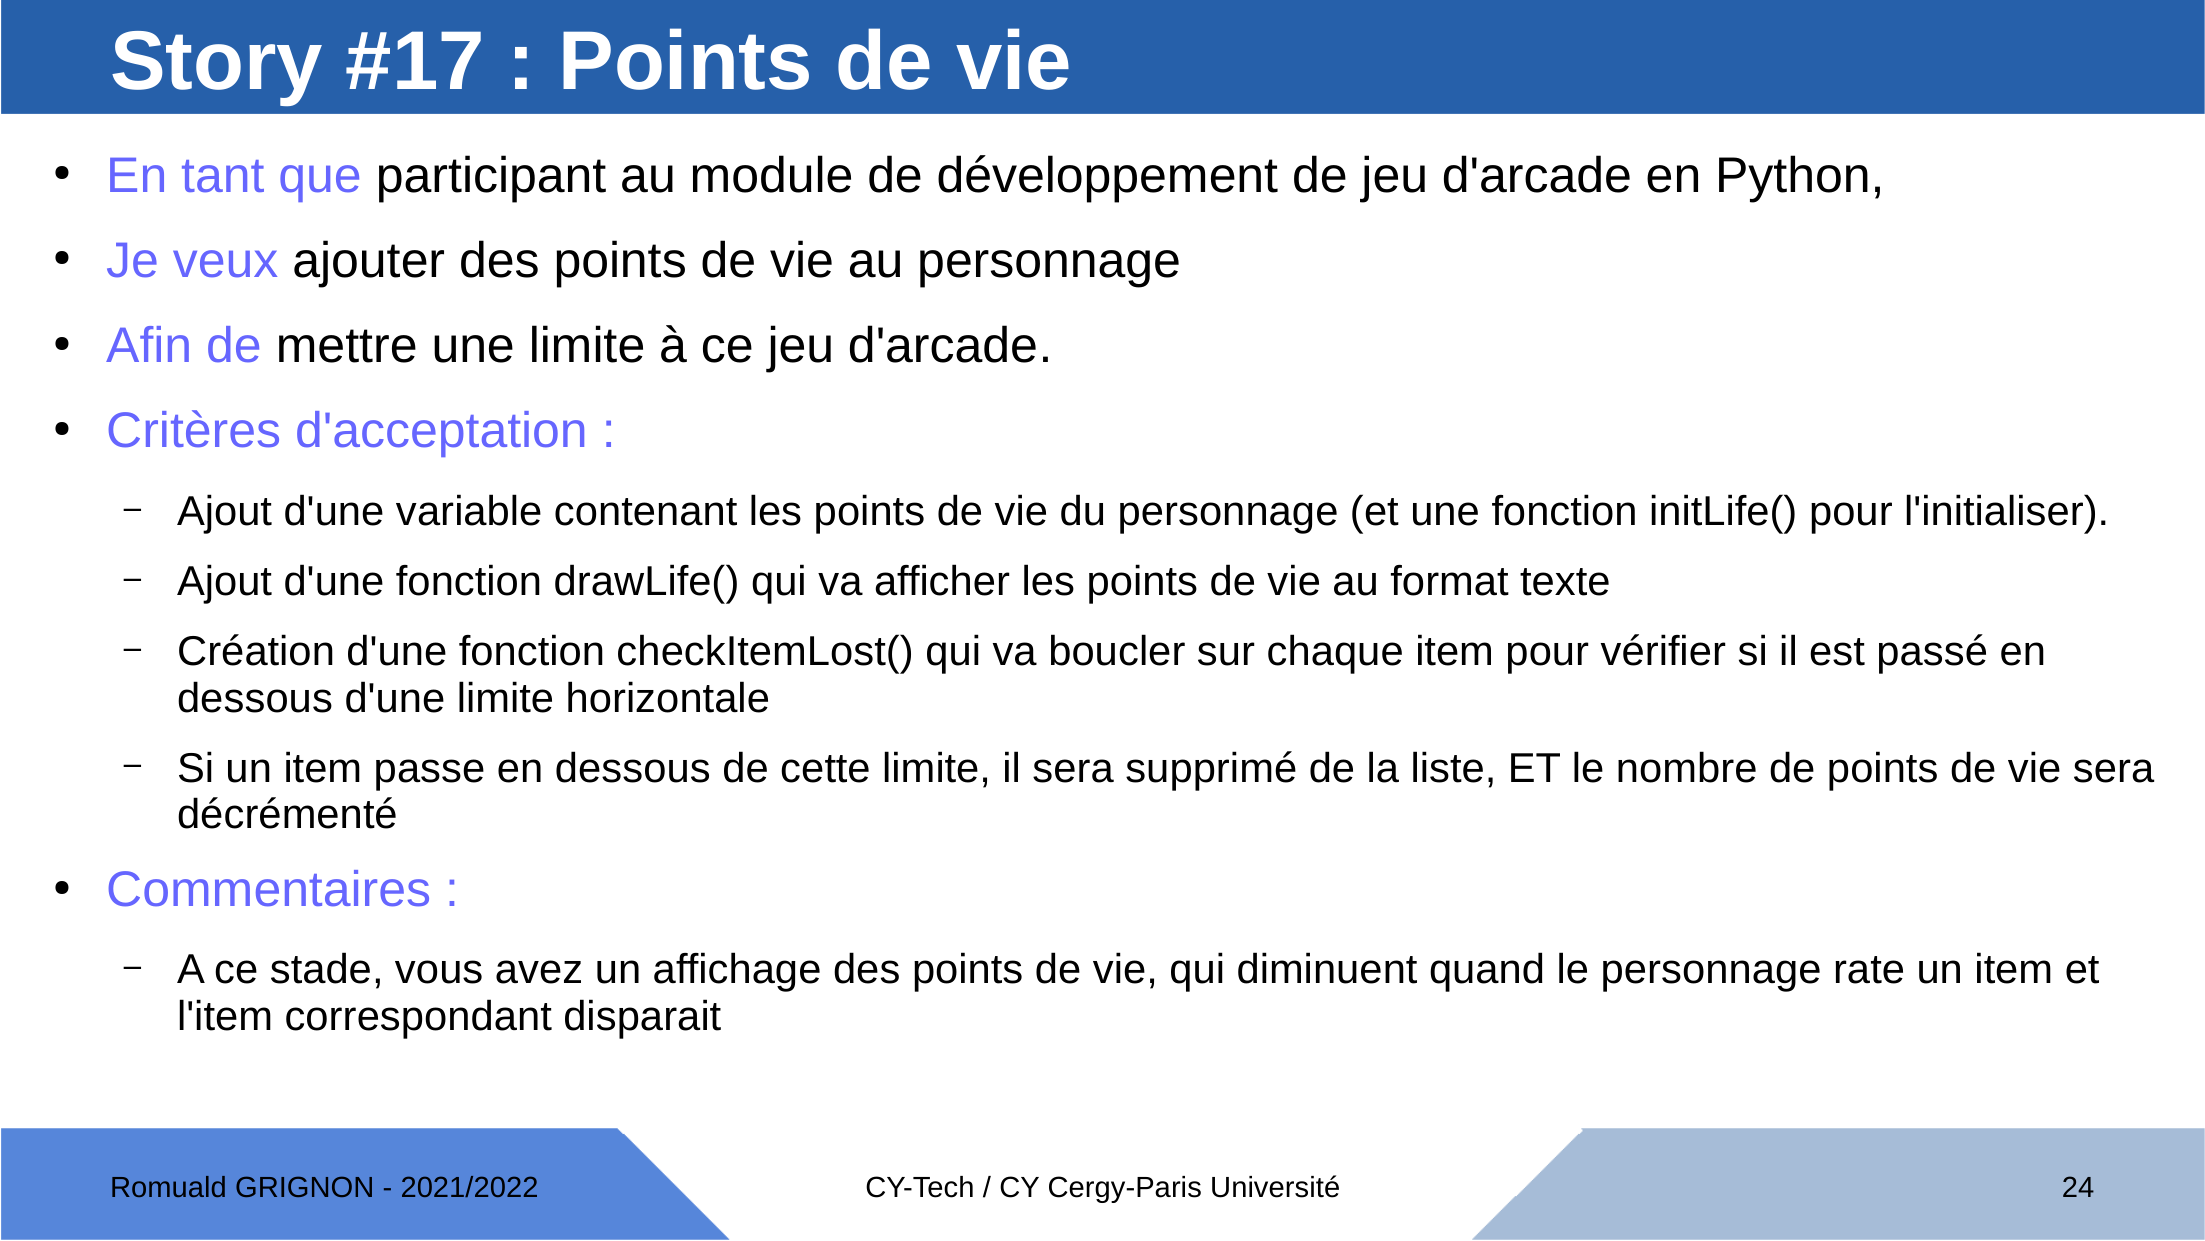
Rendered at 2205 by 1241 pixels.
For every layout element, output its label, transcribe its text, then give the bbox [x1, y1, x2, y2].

picture [0, 0, 2205, 1241]
list En tant que participant au module de développement de jeu d'arcade en Python, Je veux ajouter des points de vie au personnage Afin de mettre une limite à ce jeu d'arcade. Critères d'acceptation : Ajout d'une variable contenant les points de vie du personnage (et une fonction initLife() pour l'initialiser). Ajout d'une fonction drawLife() qui va afficher les points de vie au format texte Création d'une fonction checkItemLost() qui va boucler sur chaque item pour vérifier si il est passé en dessous d'une limite horizontale Si un item passe en dessous de cette limite, il sera supprimé de la liste, ET le nombre de points de vie sera décrémenté Commentaires : A ce stade, vous avez un affichage des points de vie, qui diminuent quand le personnage rate un item et l'item correspondant disparait [35, 217, 2186, 1087]
title Story #17 : Points de vie [110, 49, 2095, 217]
